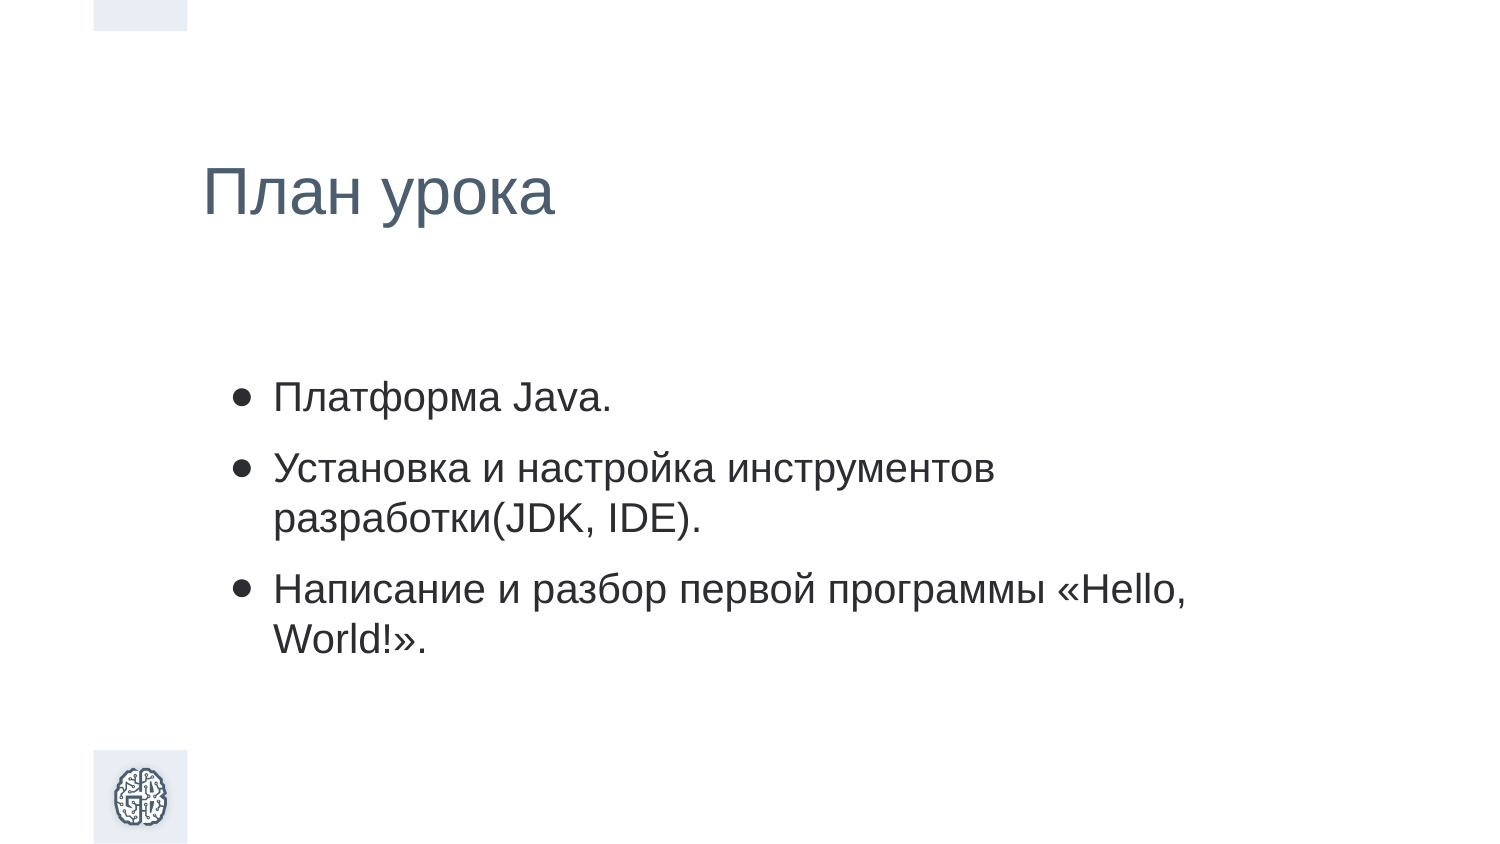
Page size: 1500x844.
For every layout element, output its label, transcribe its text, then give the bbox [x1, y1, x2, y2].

text_box Платформа Java. Установка и настройка инструментов разработки(JDK, IDE). Написание и разбор первой программы «Hello, World!». [187, 370, 1312, 661]
picture [106, 760, 175, 834]
text_box План урока [187, 93, 1312, 282]
